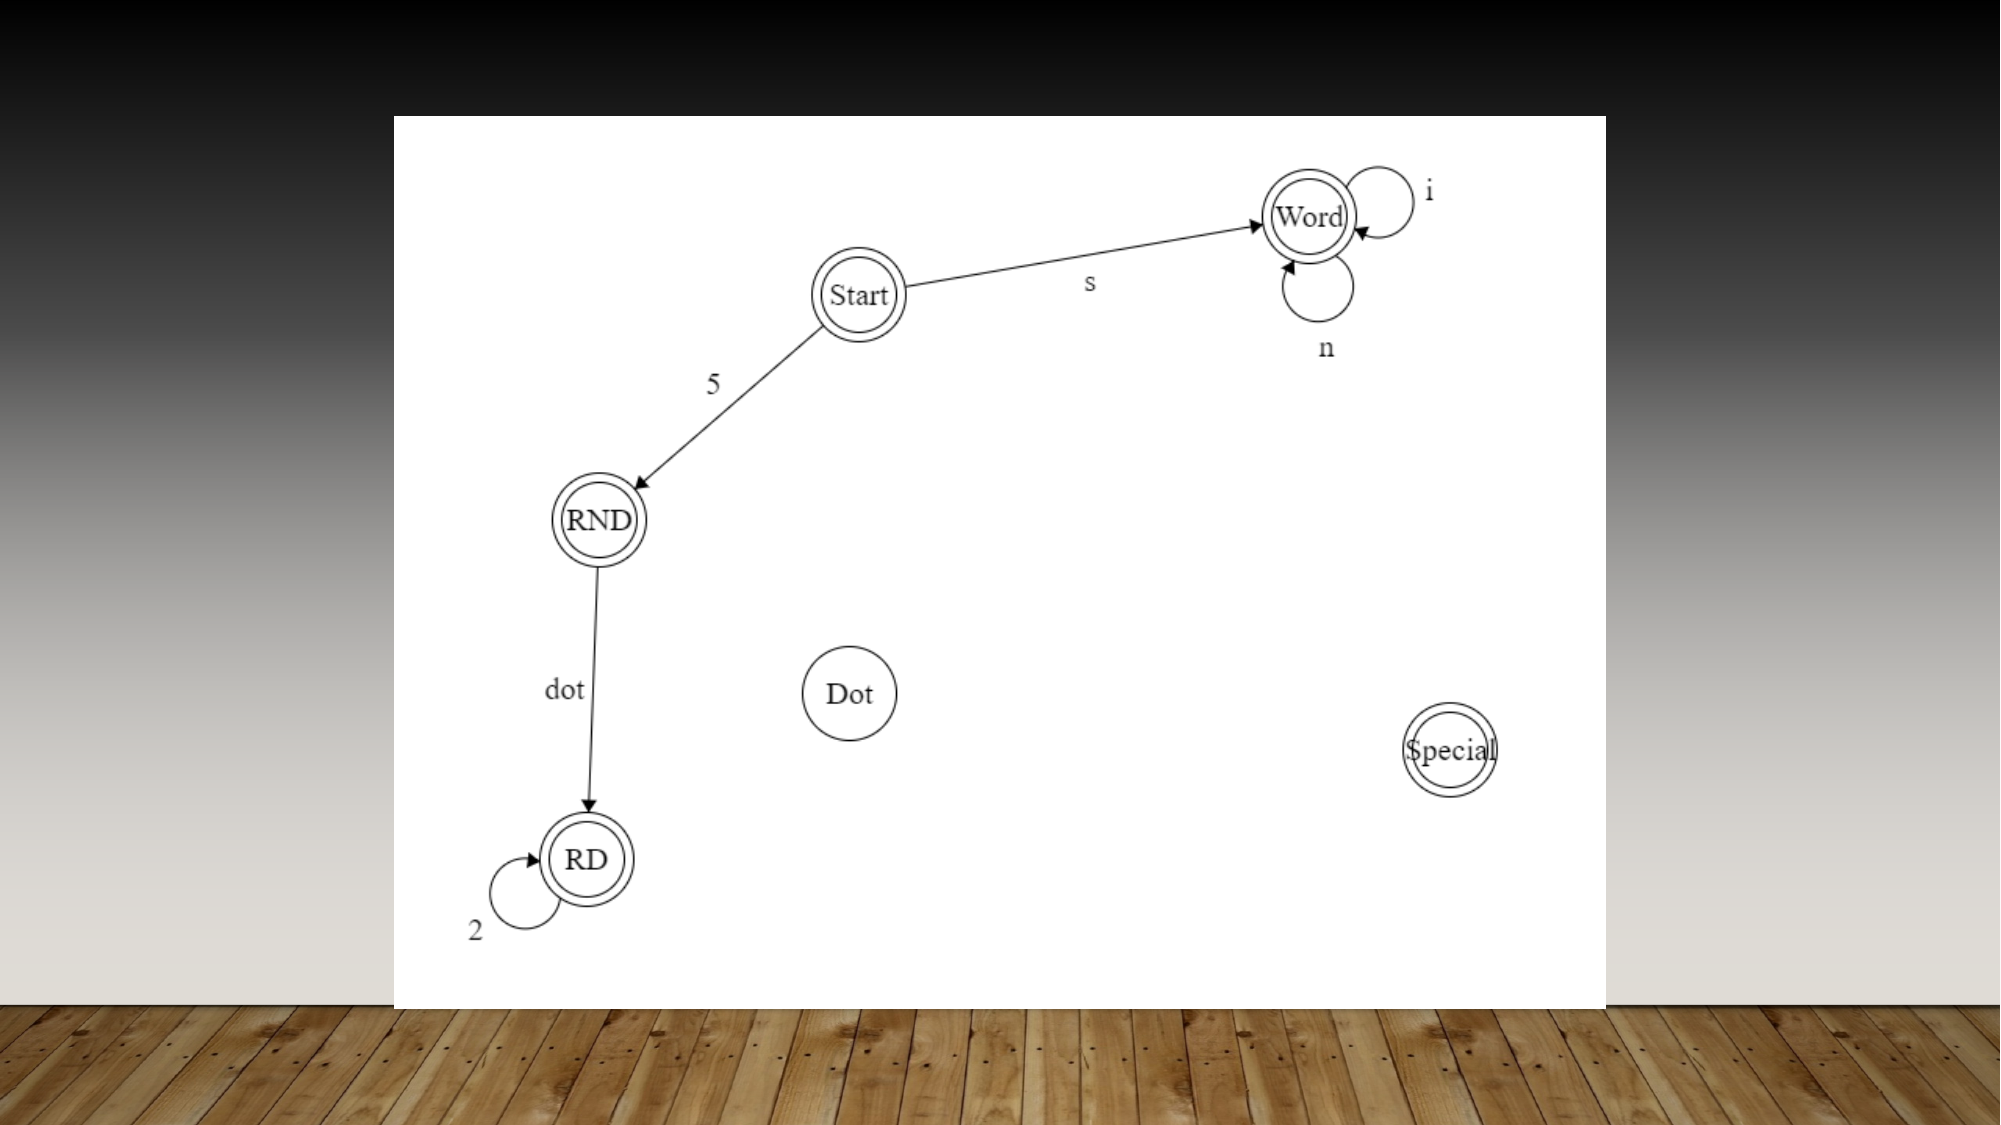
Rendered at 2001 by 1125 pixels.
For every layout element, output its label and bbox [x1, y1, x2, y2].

picture [0, 116, 2000, 1125]
